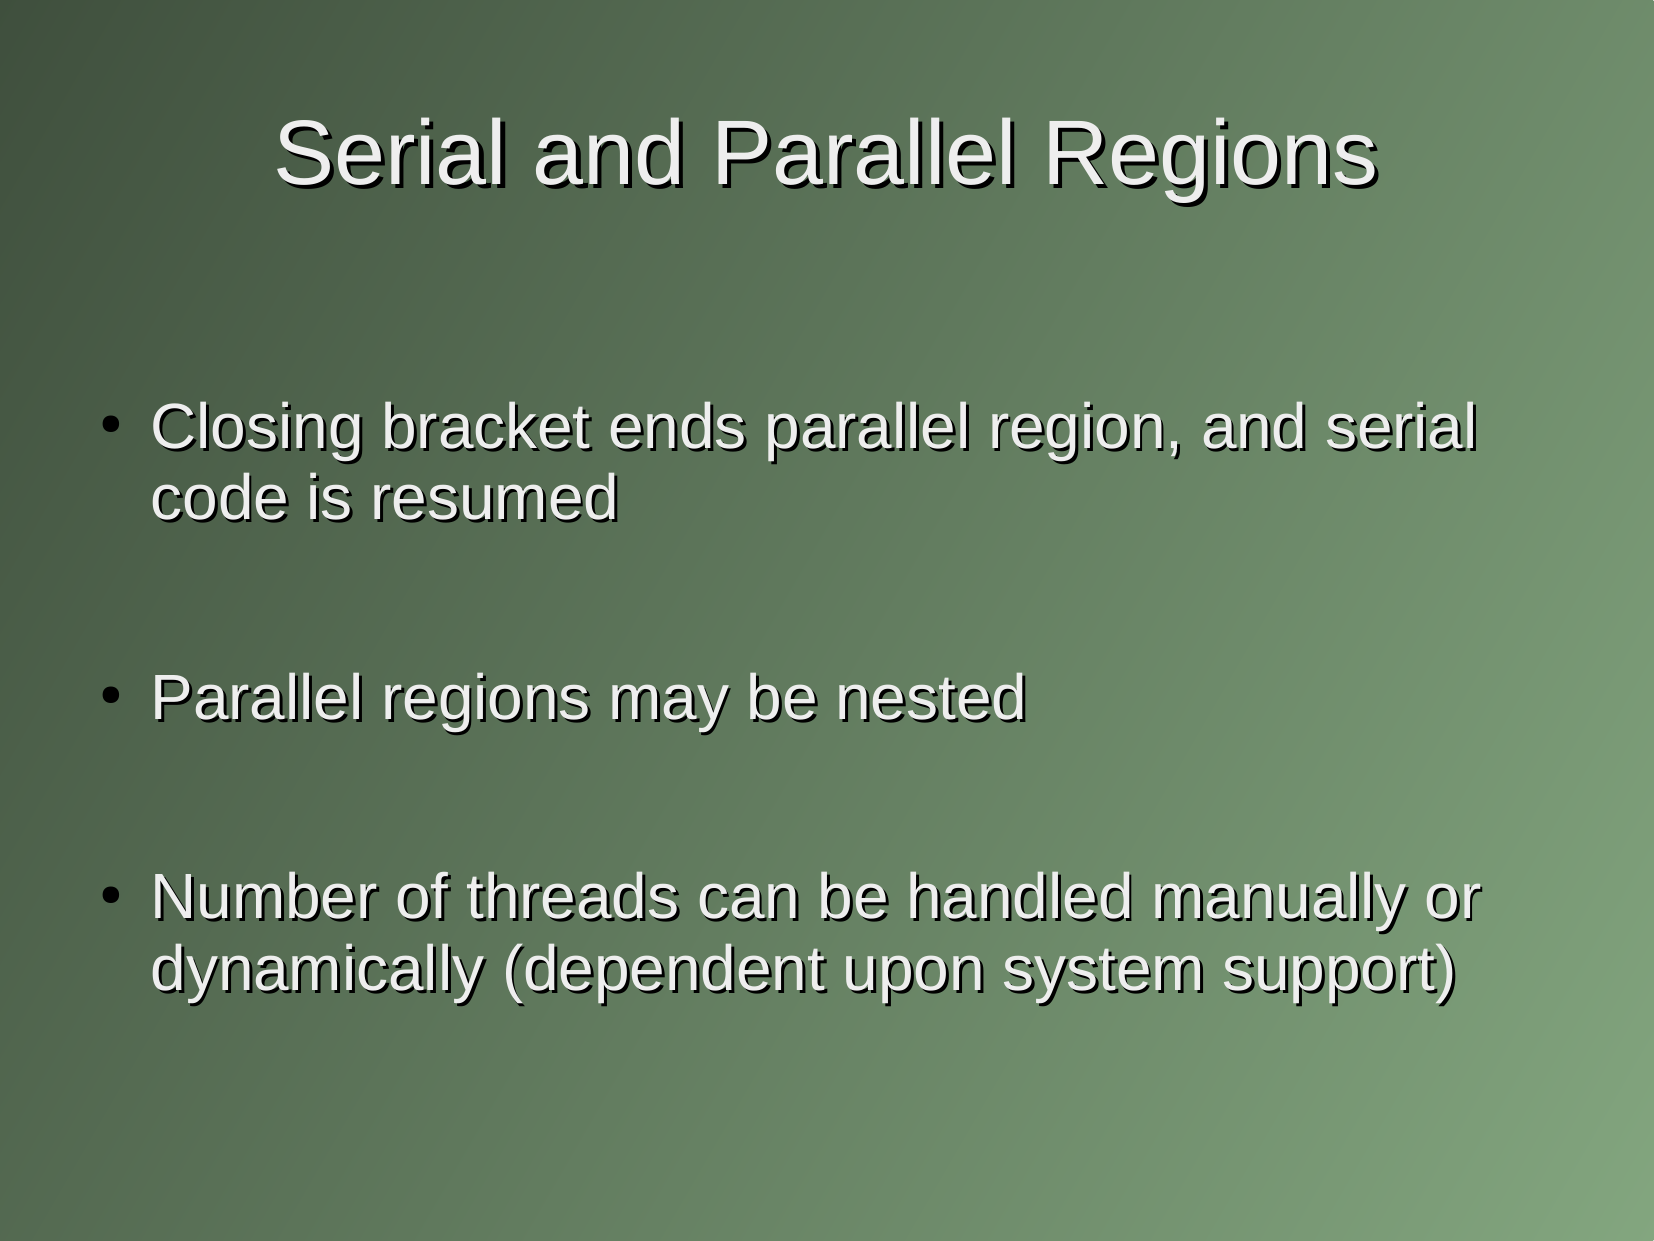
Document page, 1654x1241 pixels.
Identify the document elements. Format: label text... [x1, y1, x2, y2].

title Serial and Parallel Regions [82, 49, 1571, 257]
list Closing bracket ends parallel region, and serial code is resumed Parallel regions may be nested Number of threads can be handled manually or dynamically (dependent upon system support) [82, 290, 1571, 1010]
